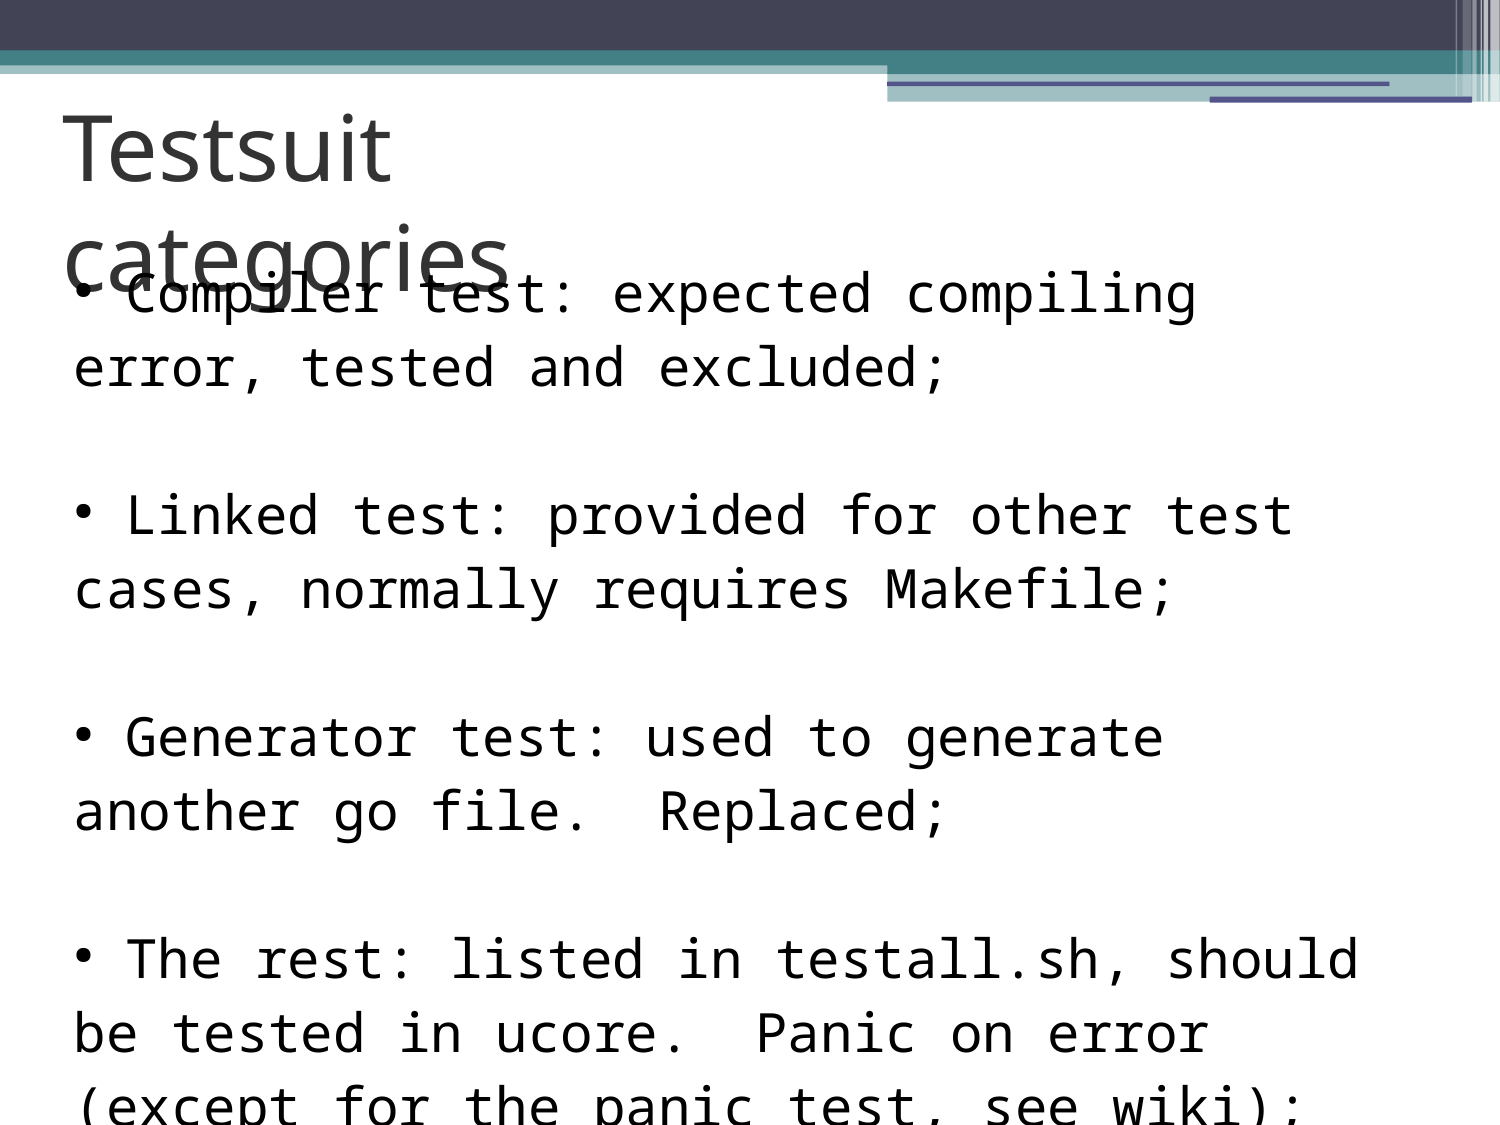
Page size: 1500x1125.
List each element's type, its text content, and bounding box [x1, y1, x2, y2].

text_box Testsuit categories [47, 82, 869, 318]
text_box Compiler test: expected compiling error, tested and excluded; Linked test: provided for other test cases, normally requires Makefile; Generator test: used to generate another go file. Replaced; The rest: listed in testall.sh, should be tested in ucore. Panic on error (except for the panic test, see wiki); [59, 246, 1388, 1004]
